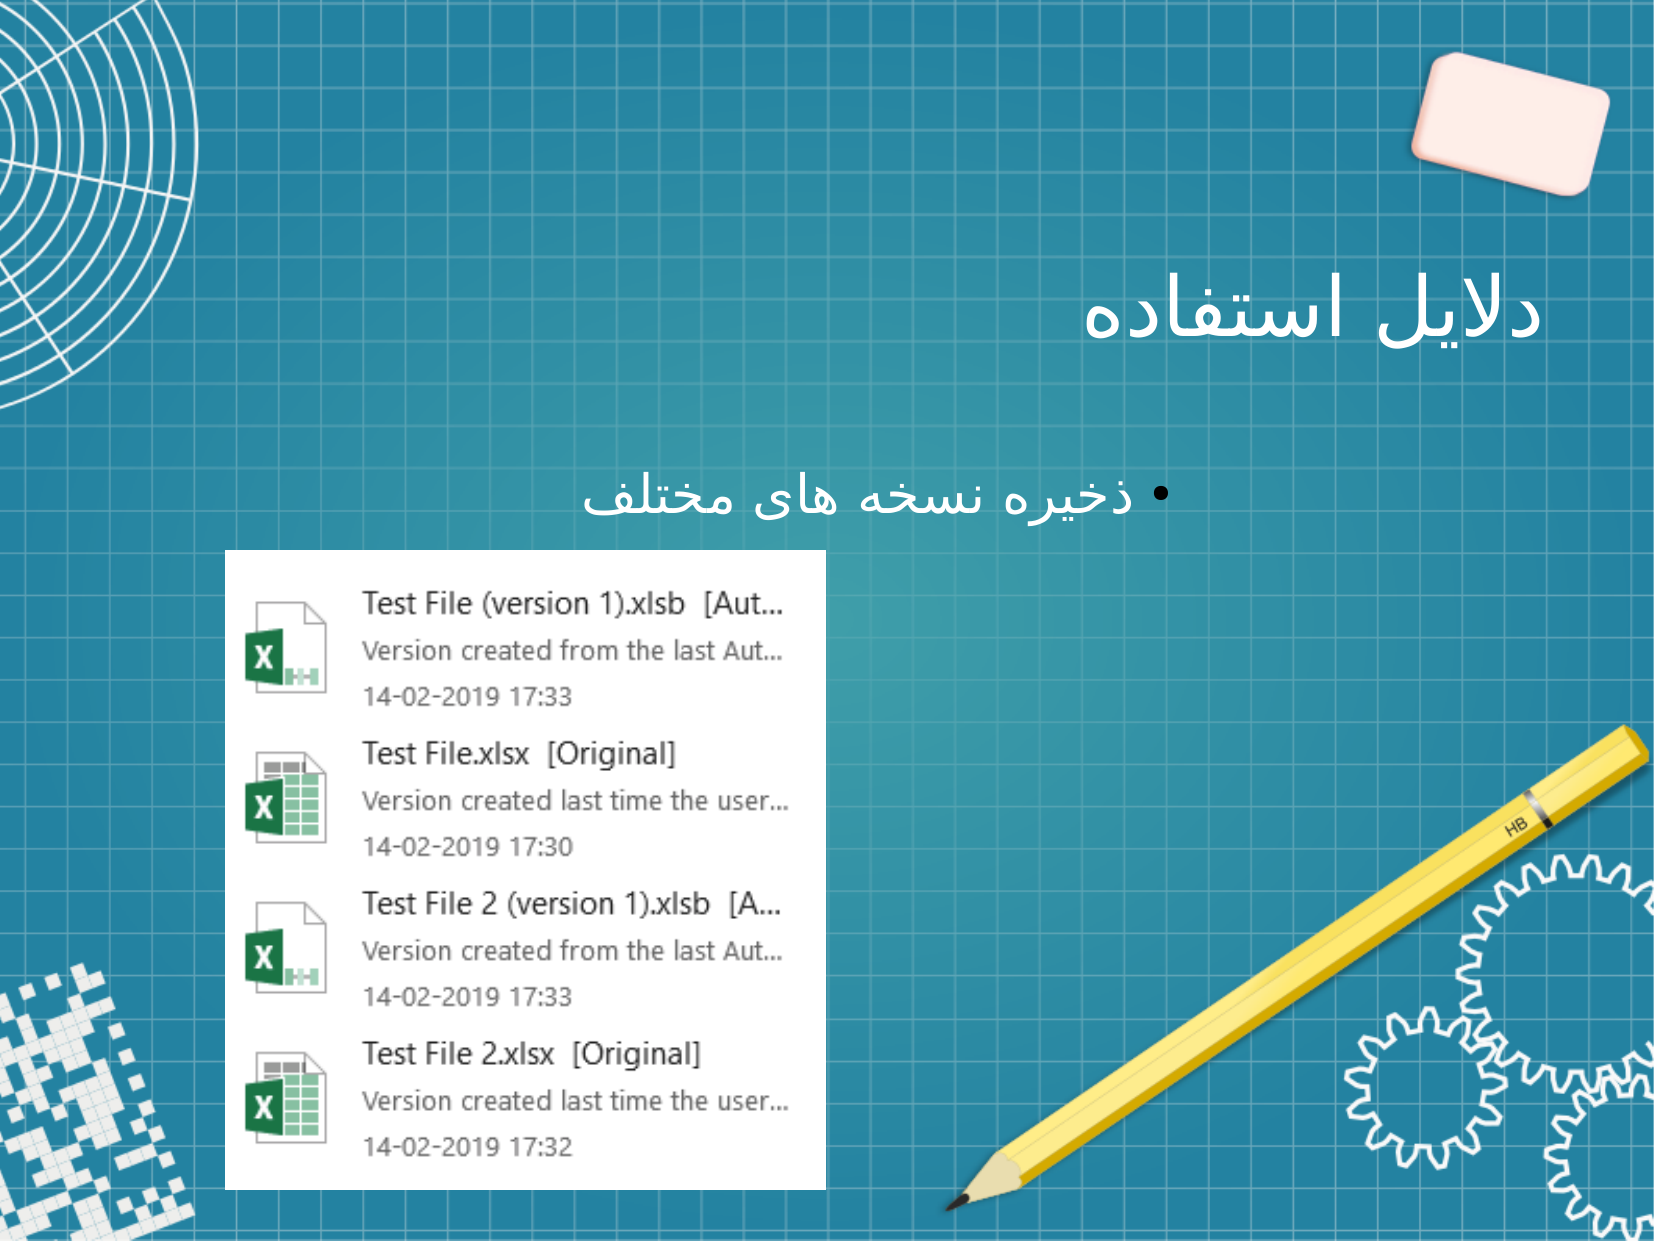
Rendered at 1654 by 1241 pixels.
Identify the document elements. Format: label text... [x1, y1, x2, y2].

picture [0, 0, 1654, 1241]
title دلایل استفاده [131, 225, 1546, 391]
subtitle ذخیره نسخه های مختلف [131, 420, 1621, 571]
